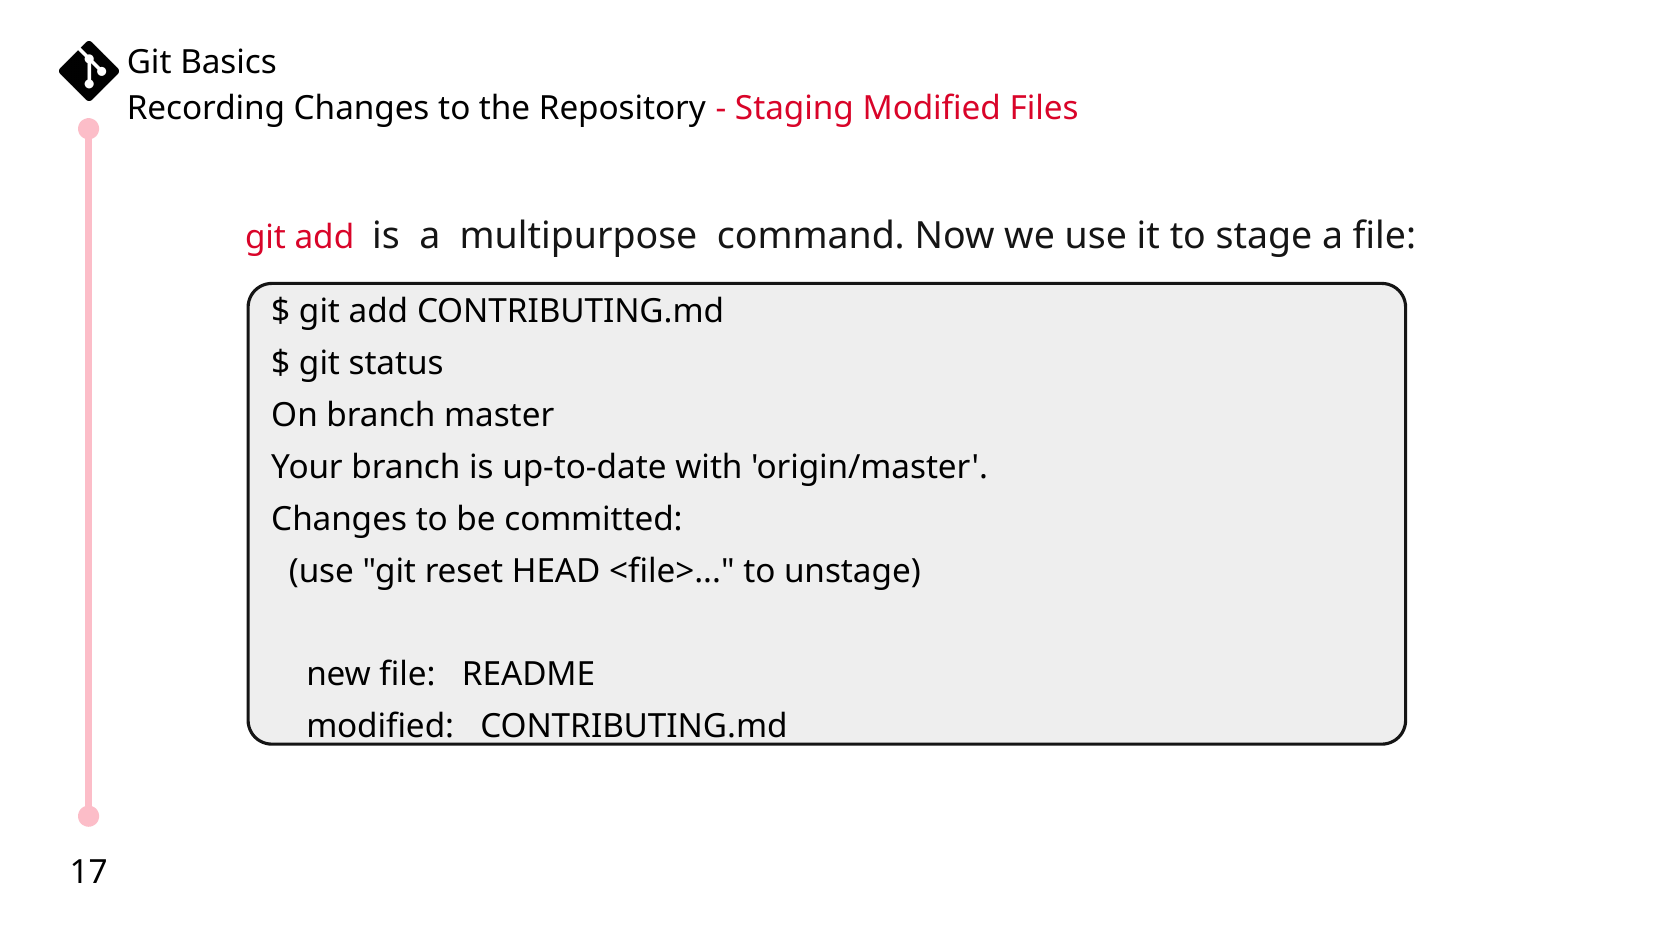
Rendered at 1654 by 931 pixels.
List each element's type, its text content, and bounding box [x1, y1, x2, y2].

picture [59, 41, 119, 101]
text_box 17 [47, 840, 130, 889]
text_box Git Basics Recording Changes to the Repository - Staging Modified Files [112, 31, 1506, 113]
text_box $ git add CONTRIBUTING.md $ git status On branch master Your branch is up-to-date with 'origin/master'. Changes to be committed: (use "git reset HEAD <file>..." to unstage) new file: README modified: CONTRIBUTING.md [248, 283, 1406, 745]
text_box git add is a multipurpose command. Now we use it to stage a file: [230, 200, 1501, 674]
